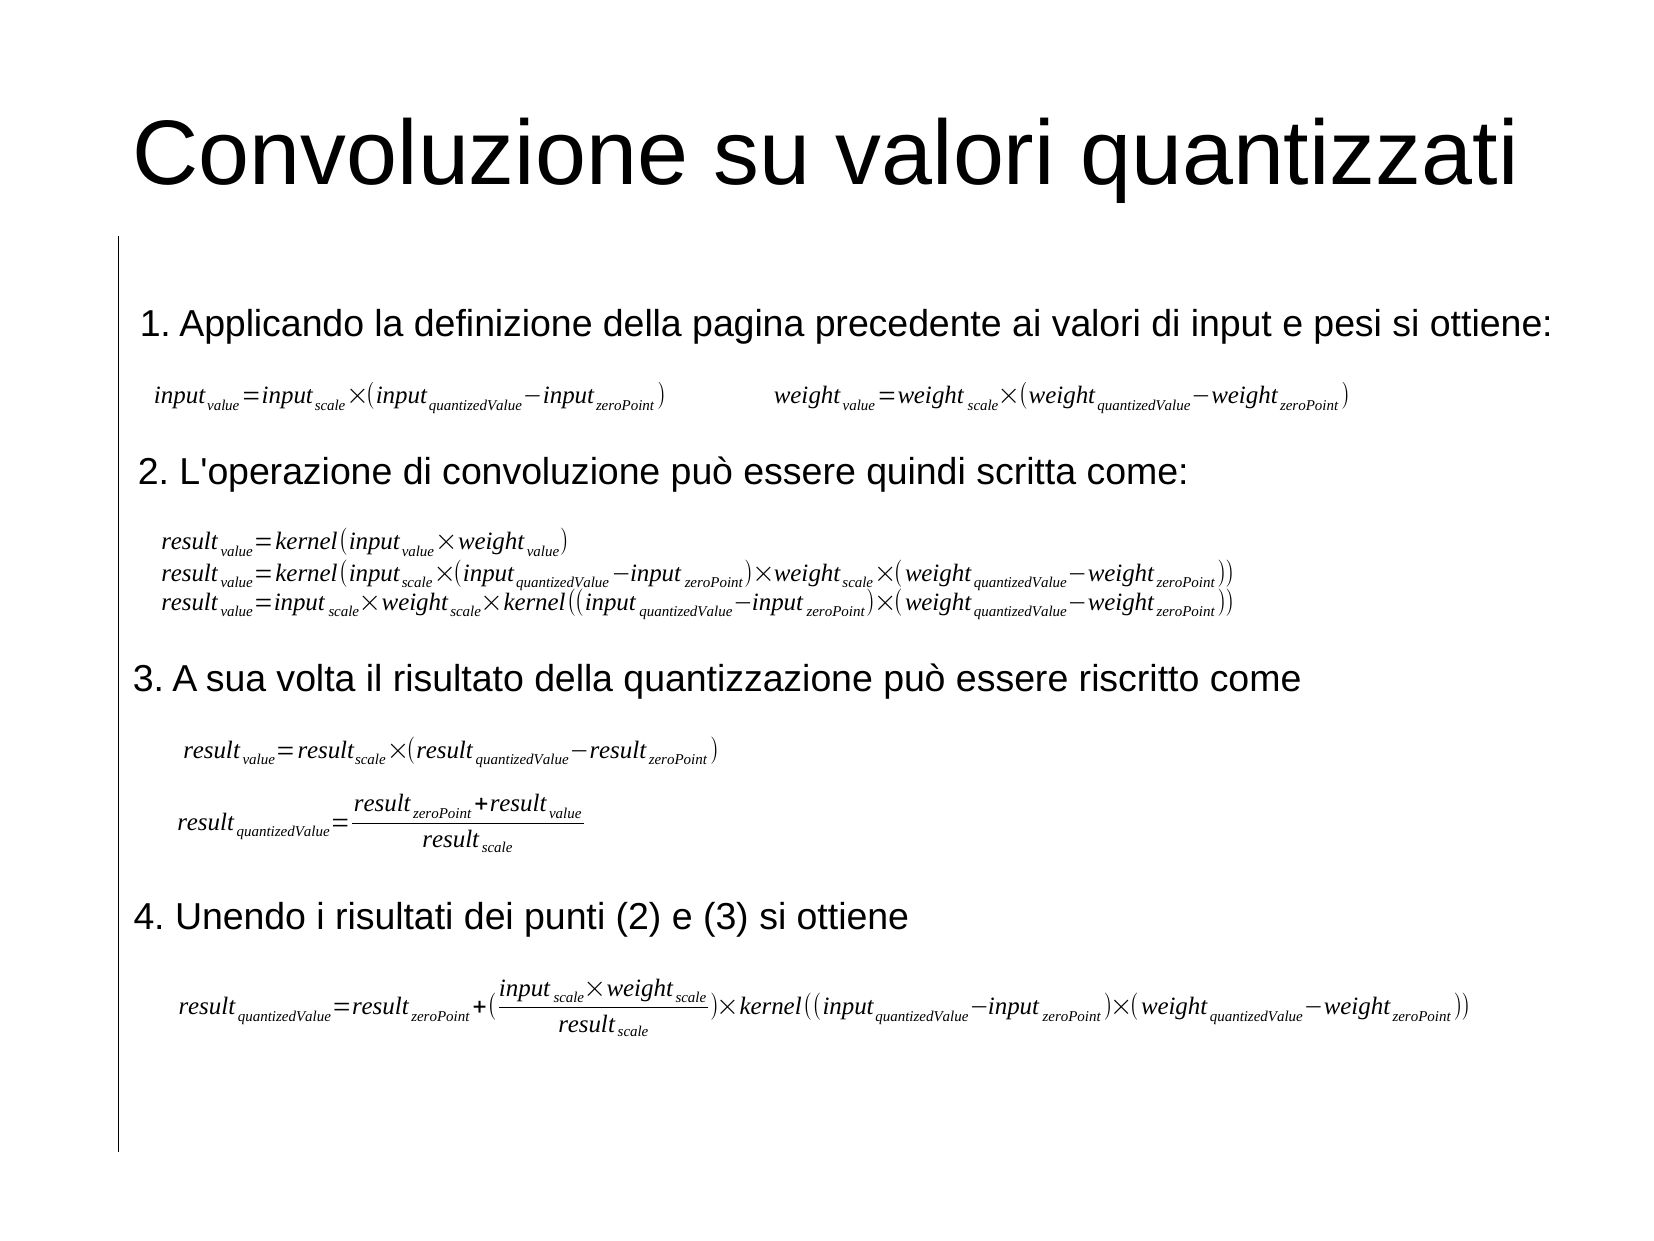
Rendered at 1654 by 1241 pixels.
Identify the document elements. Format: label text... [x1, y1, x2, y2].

text_box 4. Unendo i risultati dei punti (2) e (3) si ottiene [119, 888, 925, 945]
chart [155, 520, 1241, 621]
chart [177, 736, 724, 768]
text_box 1. Applicando la definizione della pagina precedente ai valori di input e pesi si ottiene: [125, 295, 1569, 353]
title Convoluzione su valori quantizzati [82, 49, 1571, 257]
chart [171, 789, 591, 857]
chart [767, 382, 1356, 414]
chart [147, 382, 672, 414]
text_box 2. L'operazione di convoluzione può essere quindi scritta come: [123, 442, 1204, 500]
text_box 3. A sua volta il risultato della quantizzazione può essere riscritto come [119, 649, 1317, 707]
chart [172, 971, 1477, 1041]
